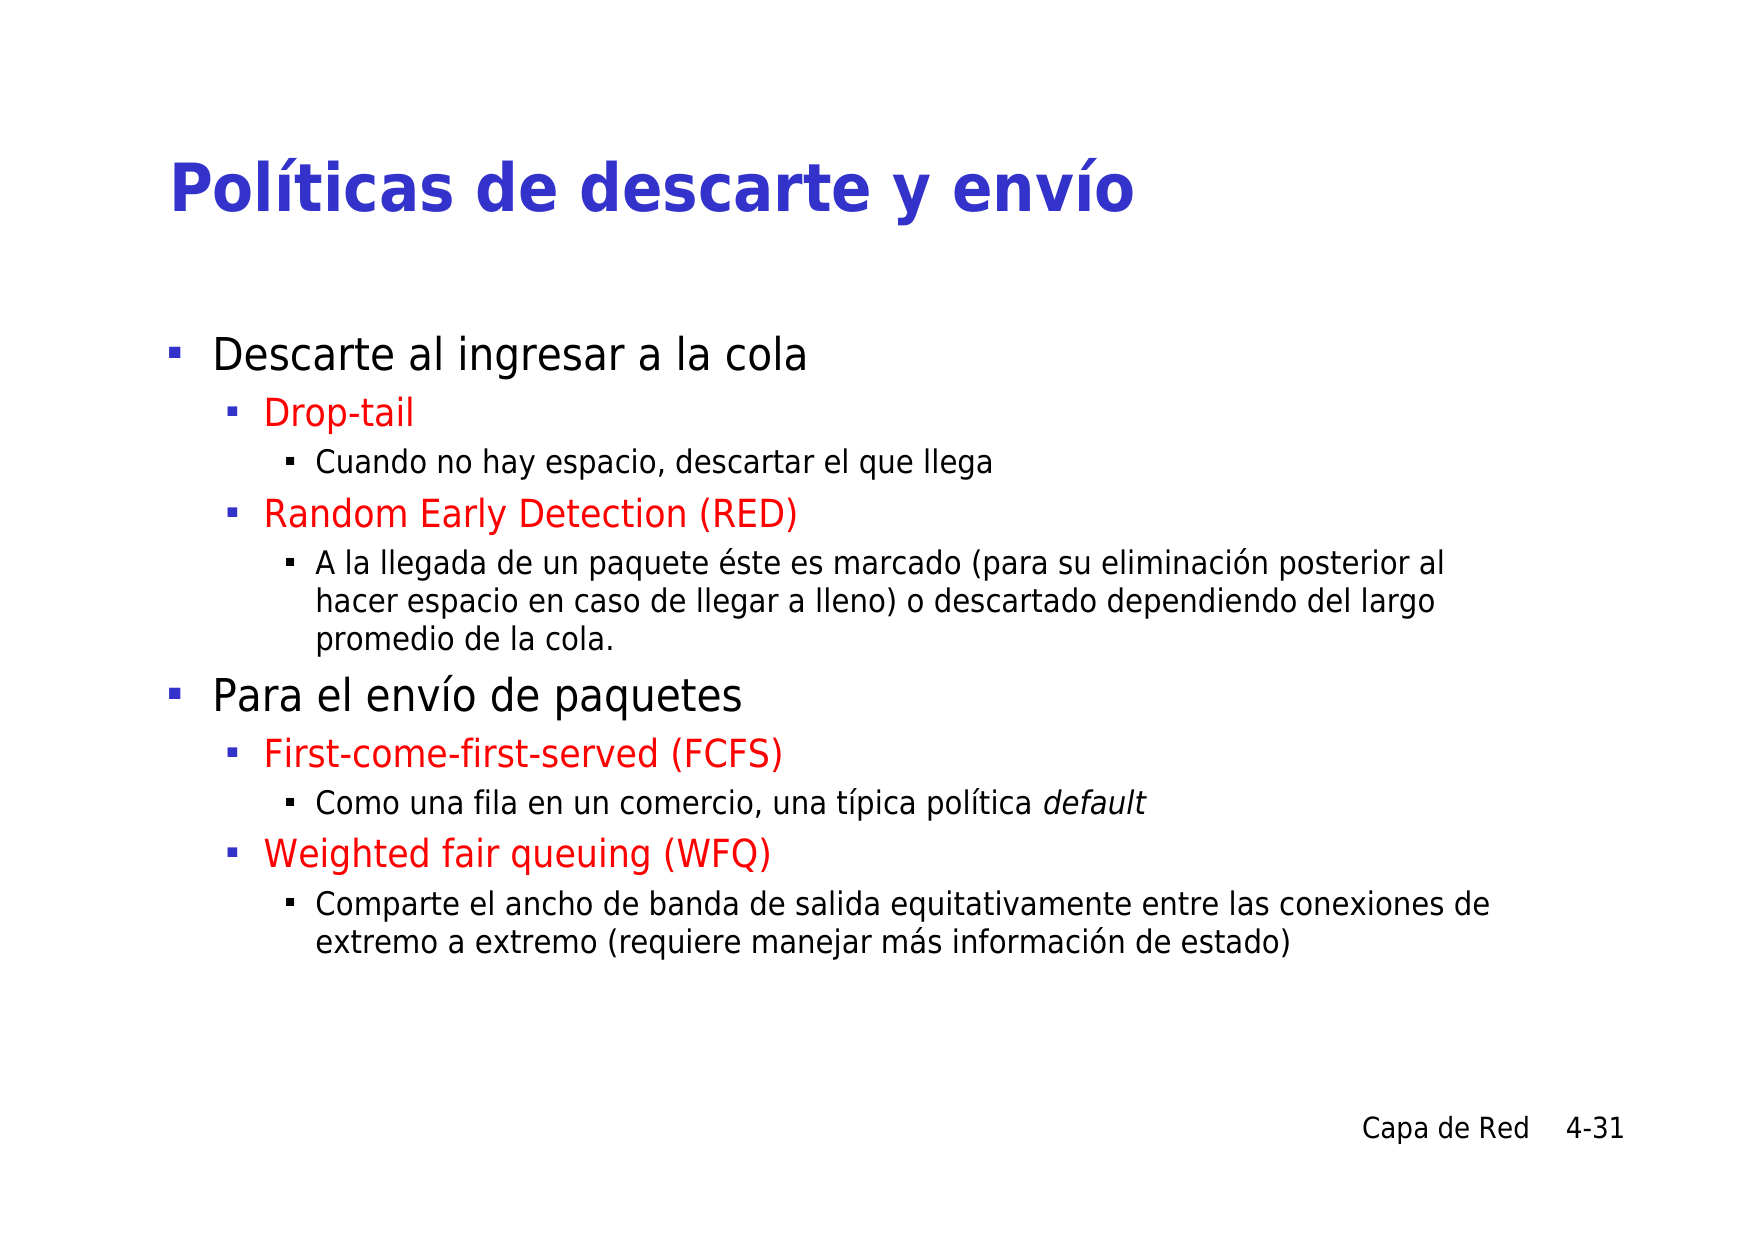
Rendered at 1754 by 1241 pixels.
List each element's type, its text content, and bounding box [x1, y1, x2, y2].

title Políticas de descarte y envío [154, 82, 1545, 297]
list Descarte al ingresar a la cola Drop-tail Cuando no hay espacio, descartar el que llega Random Early Detection (RED) A la llegada de un paquete éste es marcado (para su eliminación posterior al hacer espacio en caso de llegar a lleno) o descartado dependiendo del largo promedio de la cola. Para el envío de paquetes First-come-first-served (FCFS) Como una fila en un comercio, una típica política default Weighted fair queuing (WFQ) Comparte el ancho de banda de salida equitativamente entre las conexiones de extremo a extremo (requiere manejar más información de estado) [154, 320, 1545, 972]
